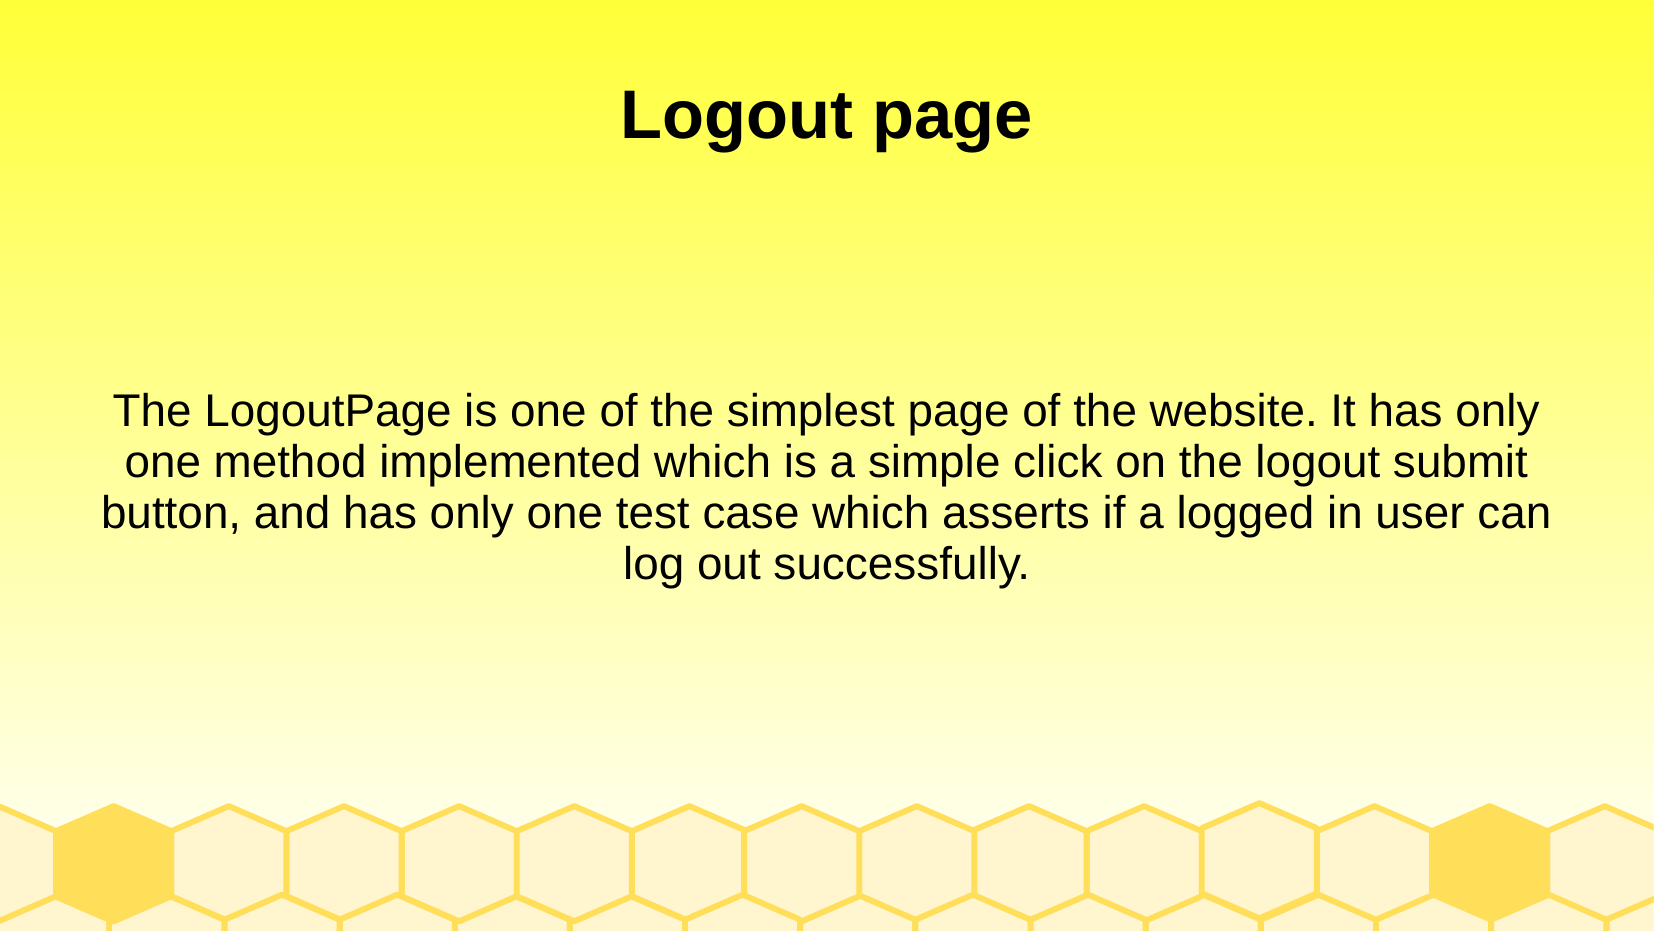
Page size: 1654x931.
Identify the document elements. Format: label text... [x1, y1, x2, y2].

title Logout page [82, 37, 1571, 193]
subtitle The LogoutPage is one of the simplest page of the website. It has only one method implemented which is a simple click on the logout submit button, and has only one test case which asserts if a logged in user can log out successfully. [82, 217, 1571, 758]
